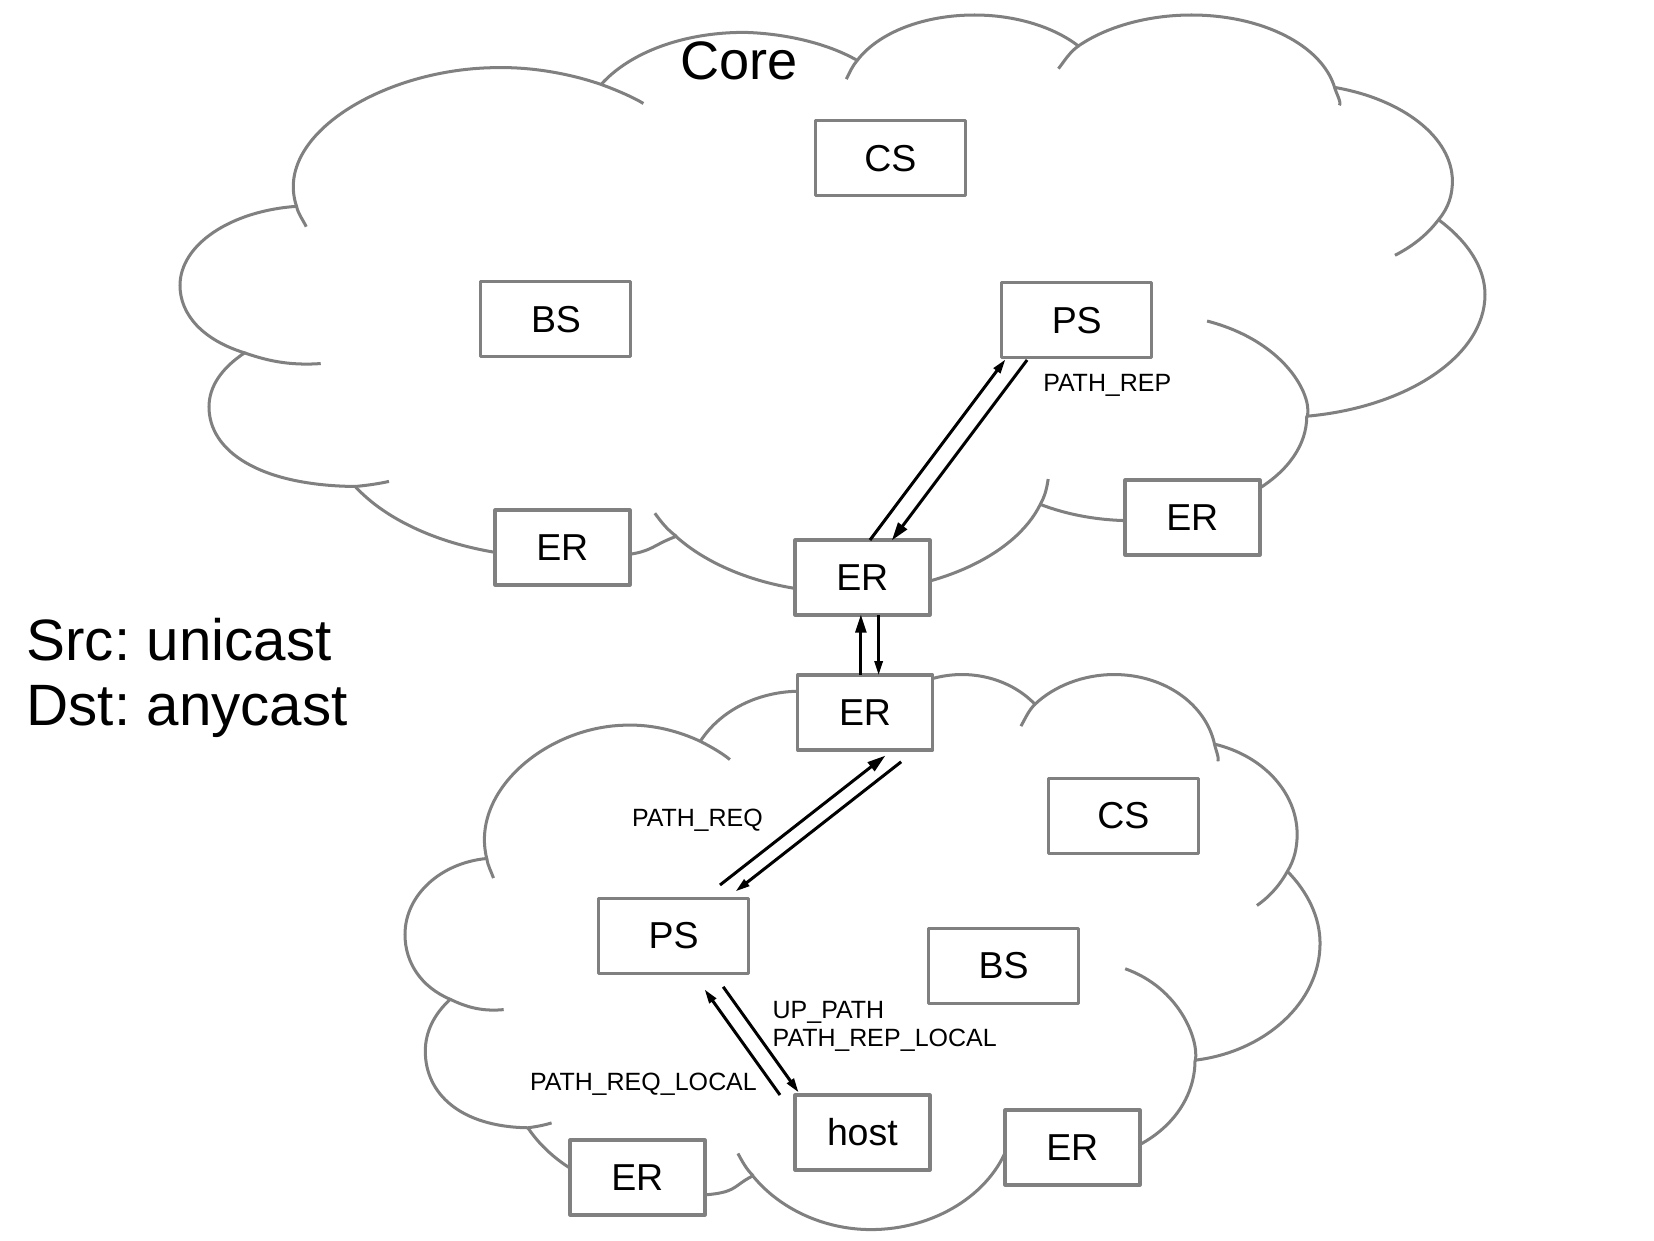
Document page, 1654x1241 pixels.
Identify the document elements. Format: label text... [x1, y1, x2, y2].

text_box BS [928, 928, 1079, 1004]
text_box [180, 15, 1486, 589]
text_box PATH_REQ [615, 795, 781, 841]
text_box UP_PATH PATH_REP_LOCAL [756, 987, 1014, 1062]
text_box Core [663, 21, 815, 100]
text_box host [795, 1095, 931, 1171]
text_box BS [480, 281, 631, 357]
text_box CS [1048, 778, 1199, 854]
text_box PATH_REQ_LOCAL [513, 1059, 775, 1105]
text_box [405, 674, 1321, 1230]
text_box ER [797, 675, 933, 751]
text_box Src: unicast Dst: anycast [11, 600, 363, 745]
text_box ER [795, 540, 931, 616]
text_box ER [495, 510, 631, 586]
text_box PATH_REP [1027, 360, 1189, 406]
text_box CS [815, 120, 966, 196]
text_box PS [598, 898, 749, 974]
text_box ER [570, 1140, 706, 1216]
text_box PS [1001, 282, 1152, 358]
text_box ER [1005, 1110, 1141, 1186]
text_box ER [1125, 480, 1261, 556]
